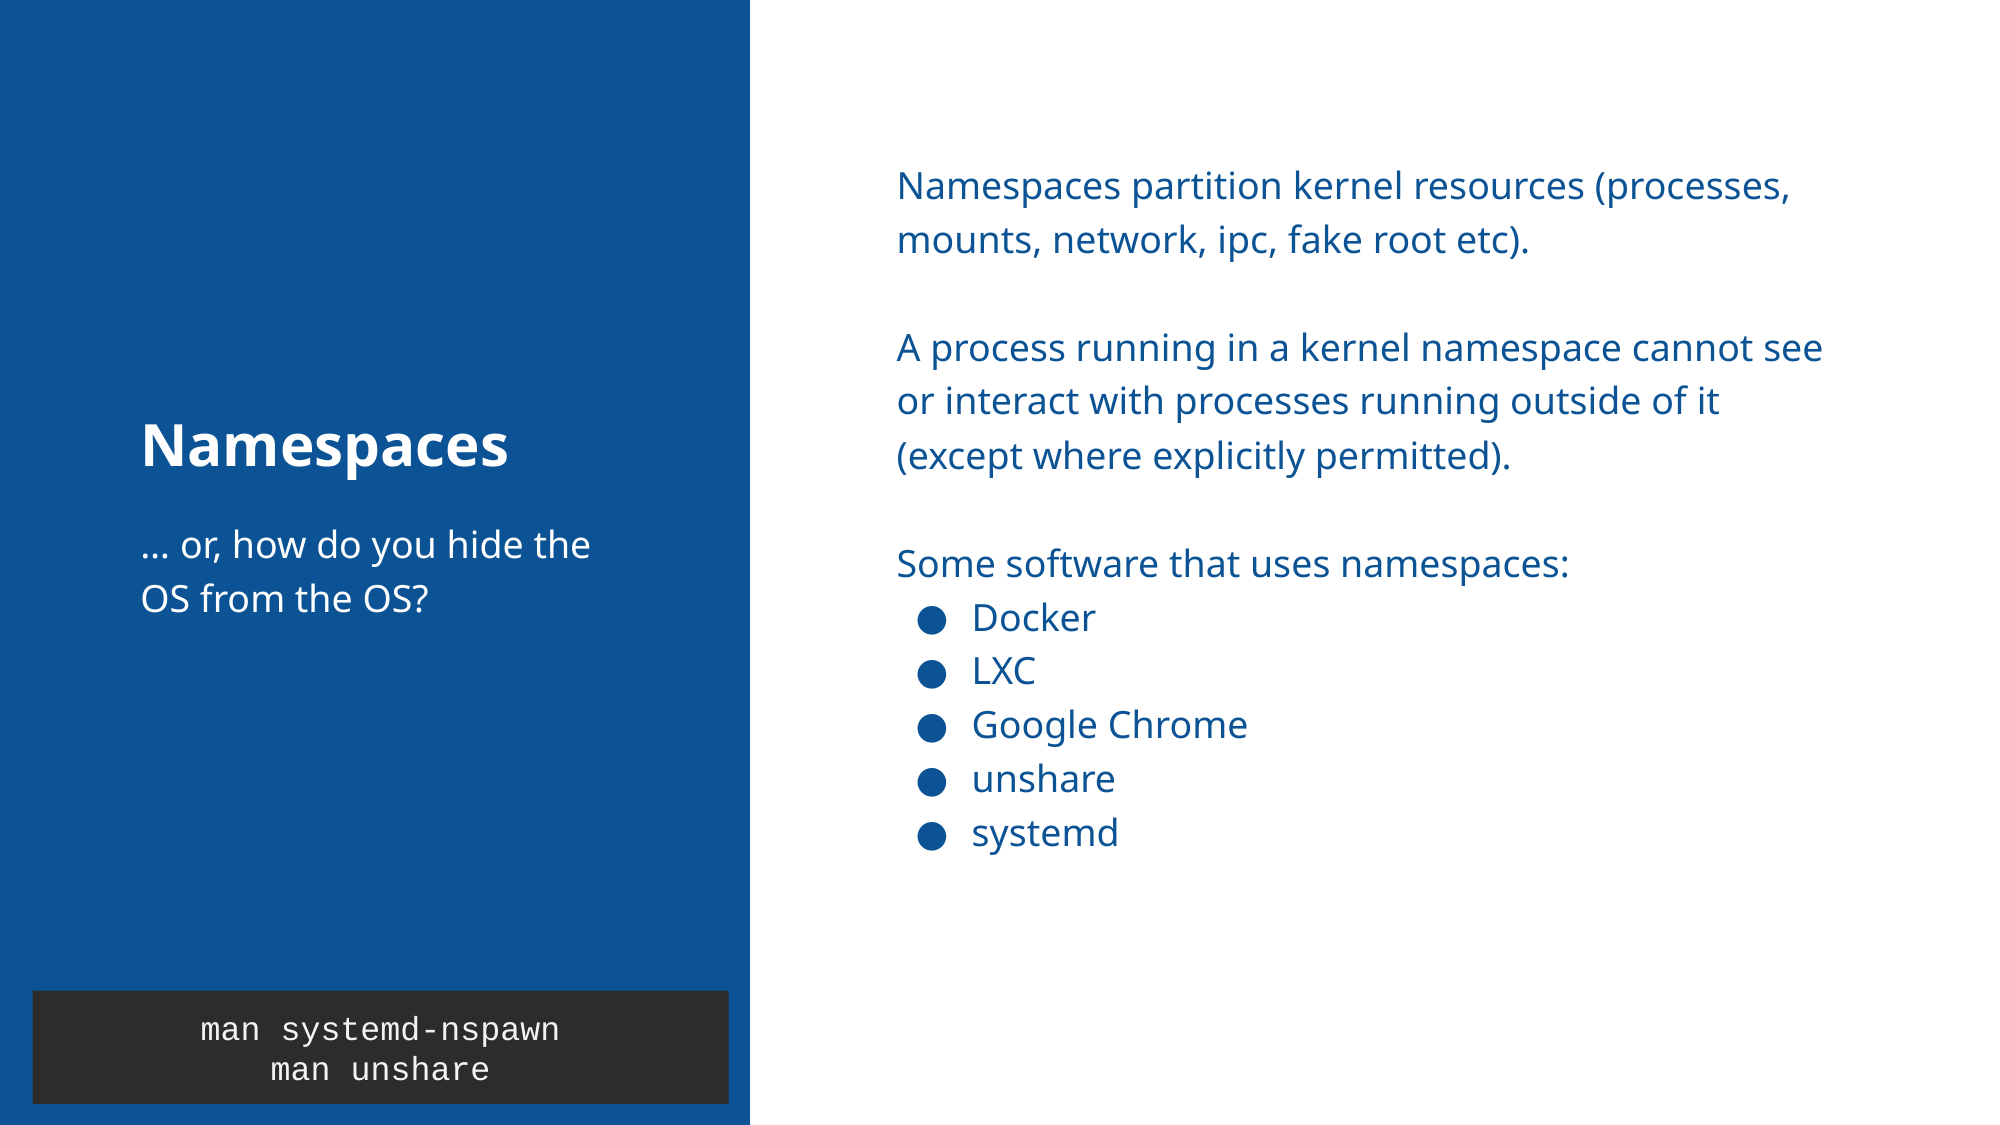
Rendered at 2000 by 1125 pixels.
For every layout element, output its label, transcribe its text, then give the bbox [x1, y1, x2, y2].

text_box [14, 0, 750, 1125]
text_box … or, how do you hide the OS from the OS? [125, 504, 653, 793]
text_box man systemd-nspawn man unshare [32, 990, 729, 1105]
text_box Namespaces [125, 400, 636, 487]
text_box Namespaces partition kernel resources (processes, mounts, network, ipc, fake root etc). A process running in a kernel namespace cannot see or interact with processes running outside of it (except where explicitly permitted). Some software that uses namespaces: Docker LXC Google Chrome unshare systemd [881, 145, 1846, 915]
